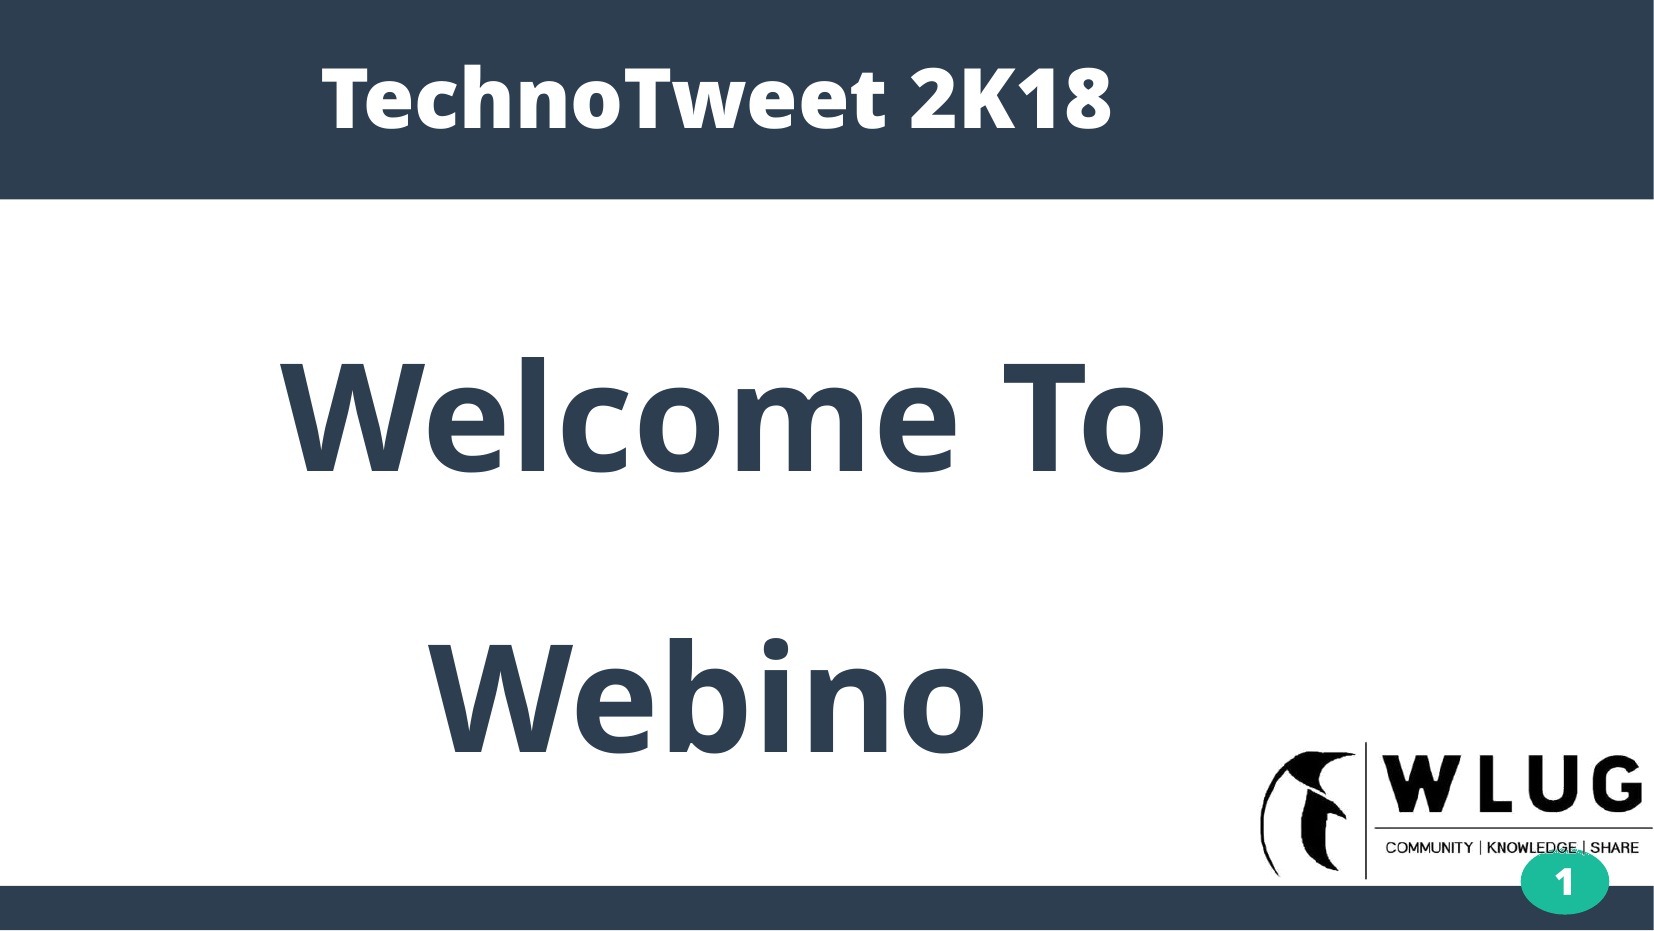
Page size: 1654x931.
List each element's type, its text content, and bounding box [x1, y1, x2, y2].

subtitle Welcome To Webino [59, 243, 1595, 864]
title TechnoTweet 2K18 [59, 37, 1595, 155]
picture [1233, 732, 1654, 886]
